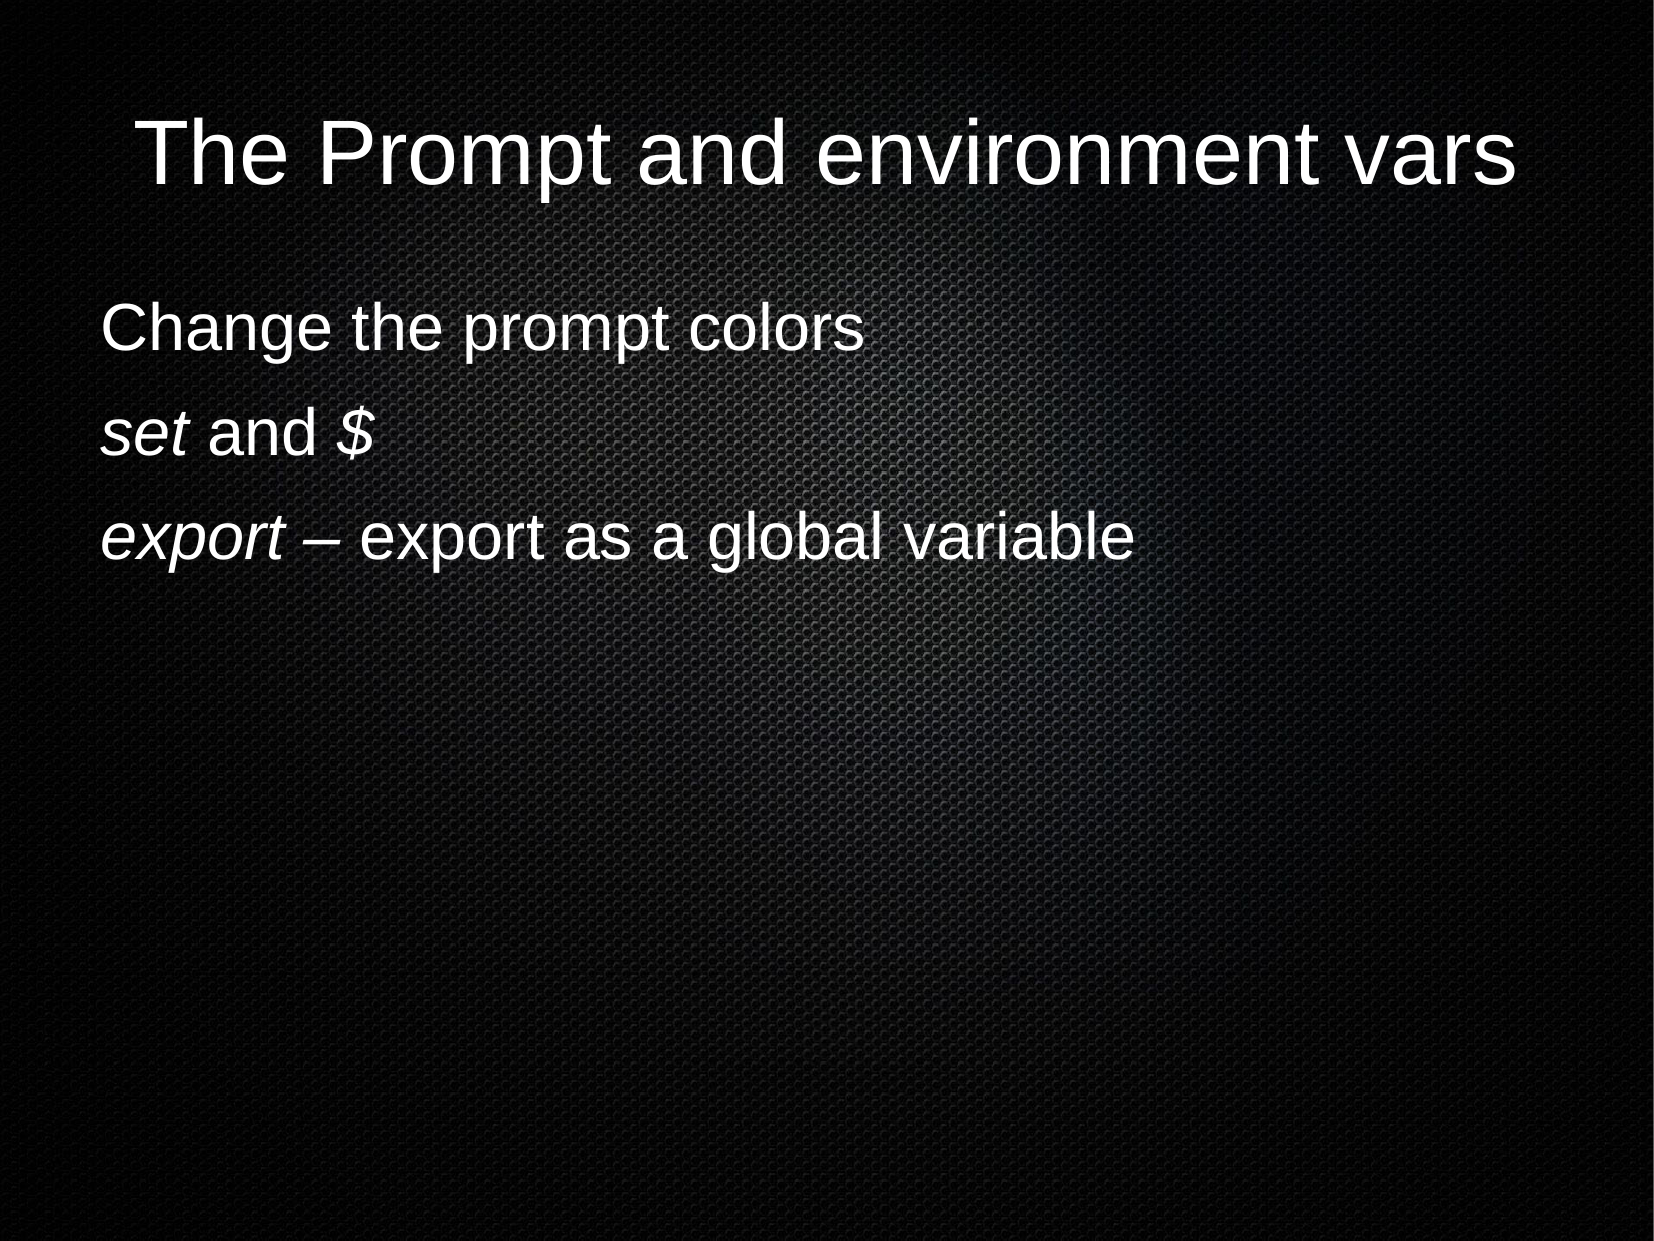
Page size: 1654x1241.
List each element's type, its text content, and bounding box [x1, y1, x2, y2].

title The Prompt and environment vars [82, 49, 1571, 257]
list Change the prompt colors set and $ export – export as a global variable [82, 290, 1571, 1010]
picture [0, 0, 1654, 1241]
